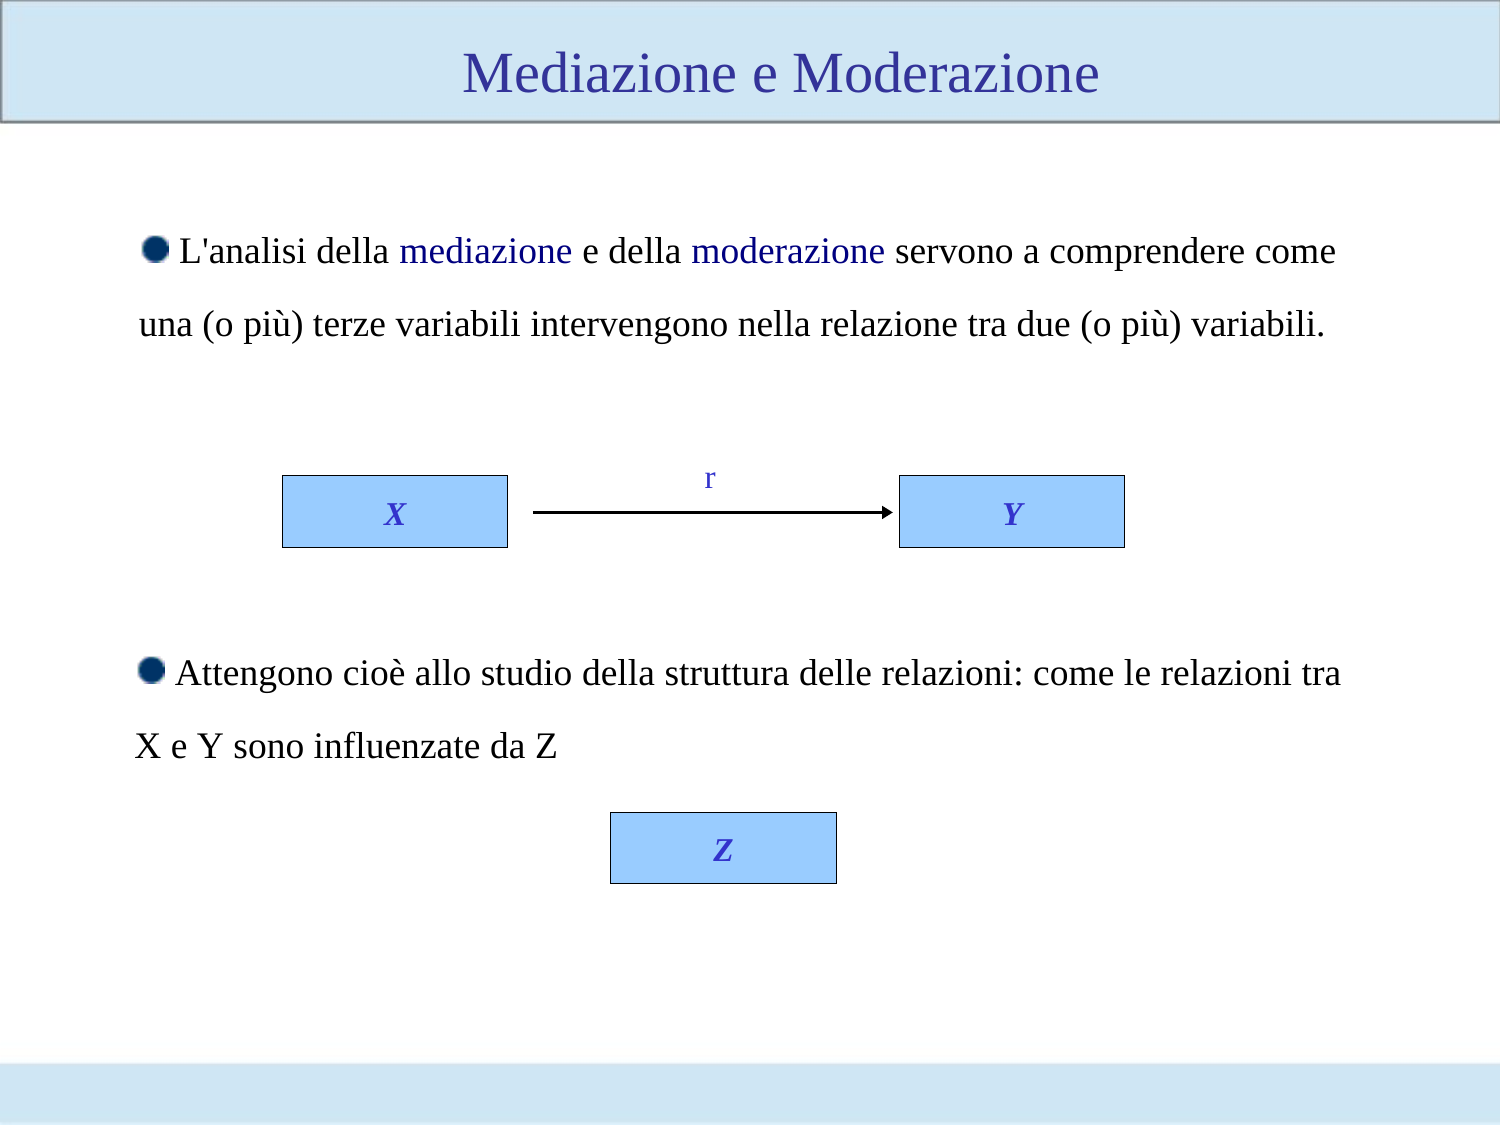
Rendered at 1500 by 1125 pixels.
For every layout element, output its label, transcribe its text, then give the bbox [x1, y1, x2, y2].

text_box Z [610, 812, 837, 884]
text_box L'analisi della mediazione e della moderazione servono a comprendere come una (o più) terze variabili intervengono nella relazione tra due (o più) variabili. [123, 184, 1368, 353]
text_box X [282, 475, 508, 548]
picture [0, 0, 1500, 1125]
text_box Attengono cioè allo studio della struttura delle relazioni: come le relazioni tra X e Y sono influenzate da Z [119, 606, 1364, 774]
title Mediazione e Moderazione [249, 21, 1313, 117]
text_box Y [899, 475, 1125, 548]
text_box r [613, 448, 807, 555]
